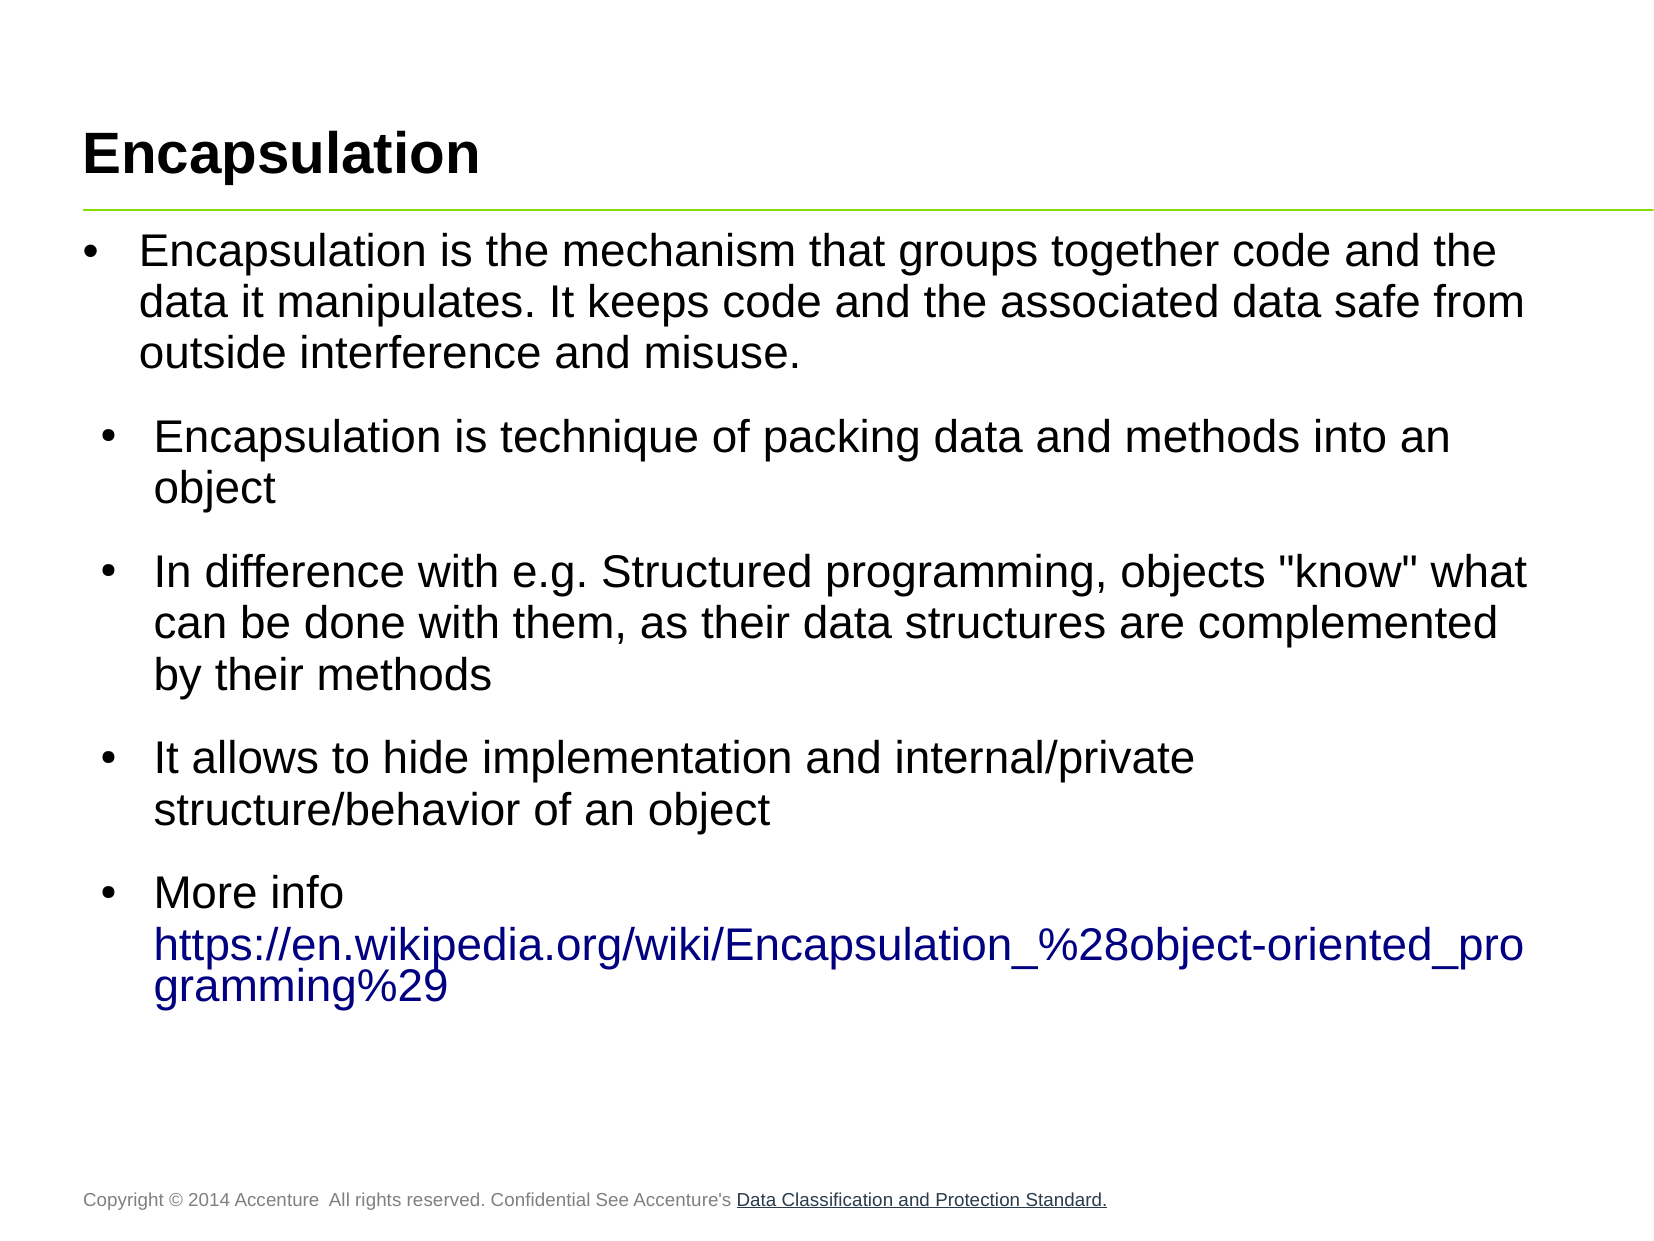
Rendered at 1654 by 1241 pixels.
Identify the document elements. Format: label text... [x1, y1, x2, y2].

title Encapsulation [82, 49, 1571, 257]
list Encapsulation is the mechanism that groups together code and the data it manipulates. It keeps code and the associated data safe from outside interference and misuse. Encapsulation is technique of packing data and methods into an object In difference with e.g. Structured programming, objects "know" what can be done with them, as their data structures are complemented by their methods It allows to hide implementation and internal/private structure/behavior of an object More info https://en.wikipedia.org/wiki/Encapsulation_%28object-oriented_programming%29 [82, 225, 1538, 1186]
